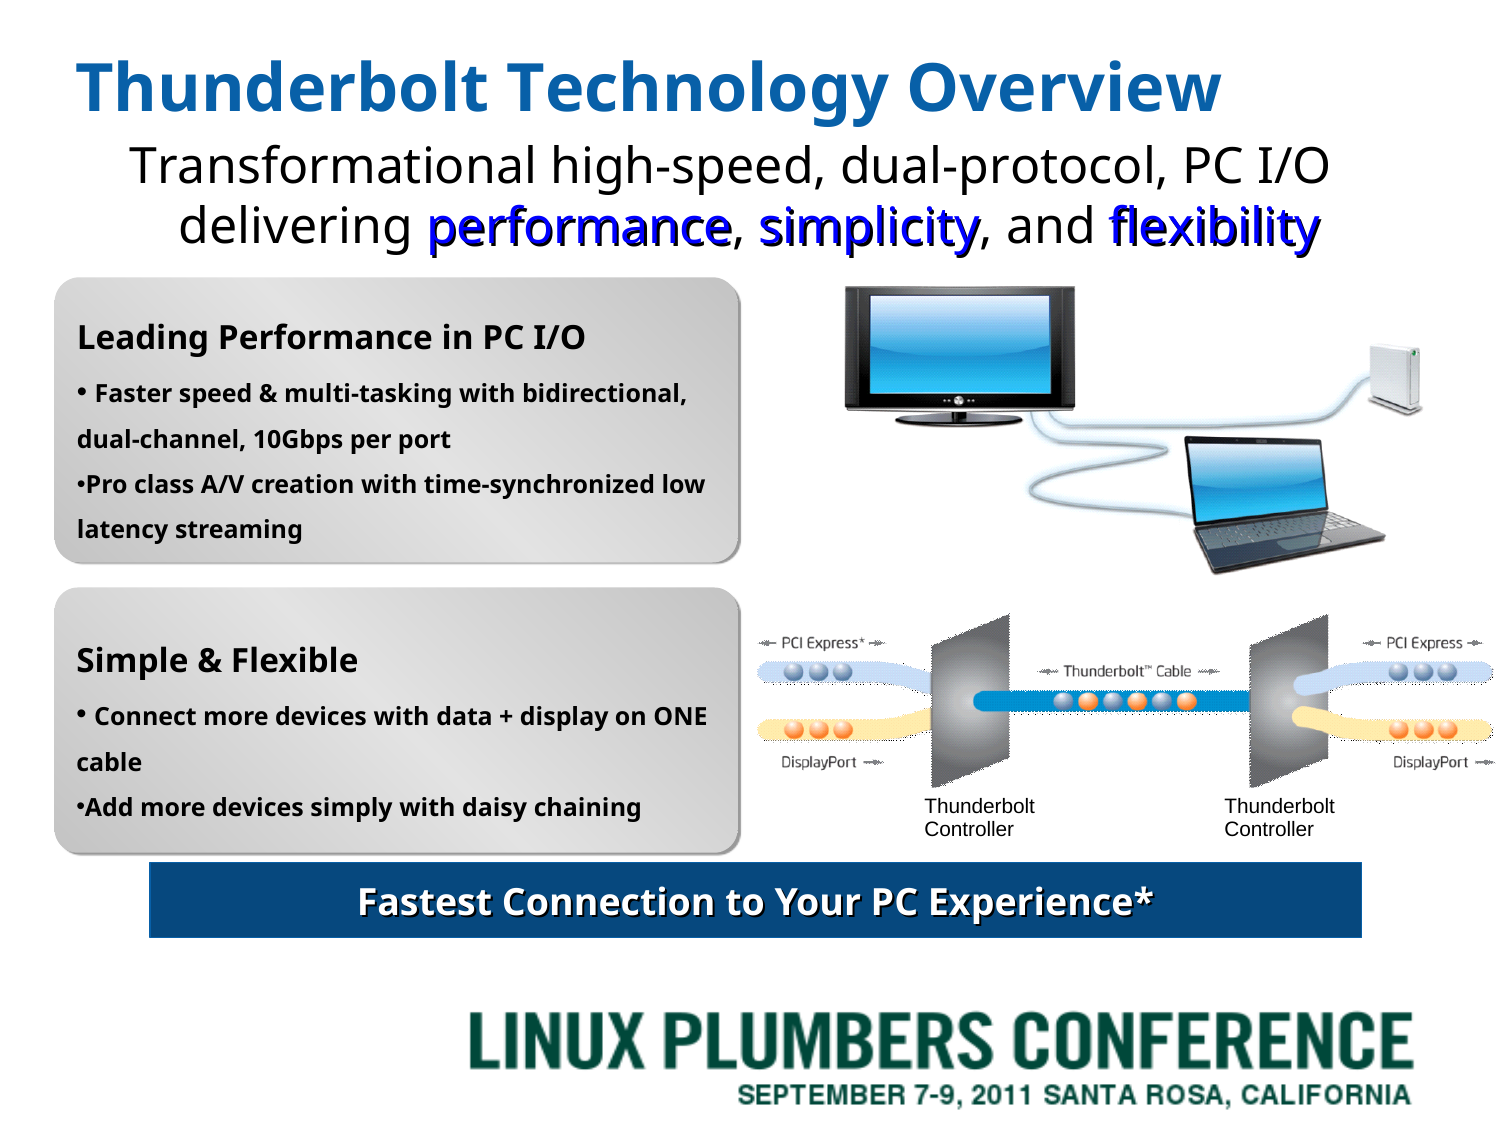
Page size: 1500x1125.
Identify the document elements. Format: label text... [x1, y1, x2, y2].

title Thunderbolt Technology Overview [75, 44, 1425, 233]
text_box Simple & Flexible Connect more devices with data + display on ONE cable Add more devices simply with daisy chaining [54, 587, 738, 853]
text_box Fastest Connection to Your PC Experience* [150, 862, 1362, 938]
picture [750, 611, 1500, 826]
text_box Thunderbolt Controller [1209, 787, 1351, 849]
text_box Leading Performance in PC I/O Faster speed & multi-tasking with bidirectional, dual-channel, 10Gbps per port Pro class A/V creation with time-synchronized low latency streaming [54, 277, 738, 563]
picture [453, 974, 1426, 1125]
list Transformational high-speed, dual-protocol, PC I/O delivering performance, simplicity, and flexibility [37, 133, 1388, 263]
text_box Thunderbolt Controller [909, 787, 1051, 849]
picture [825, 262, 1463, 601]
